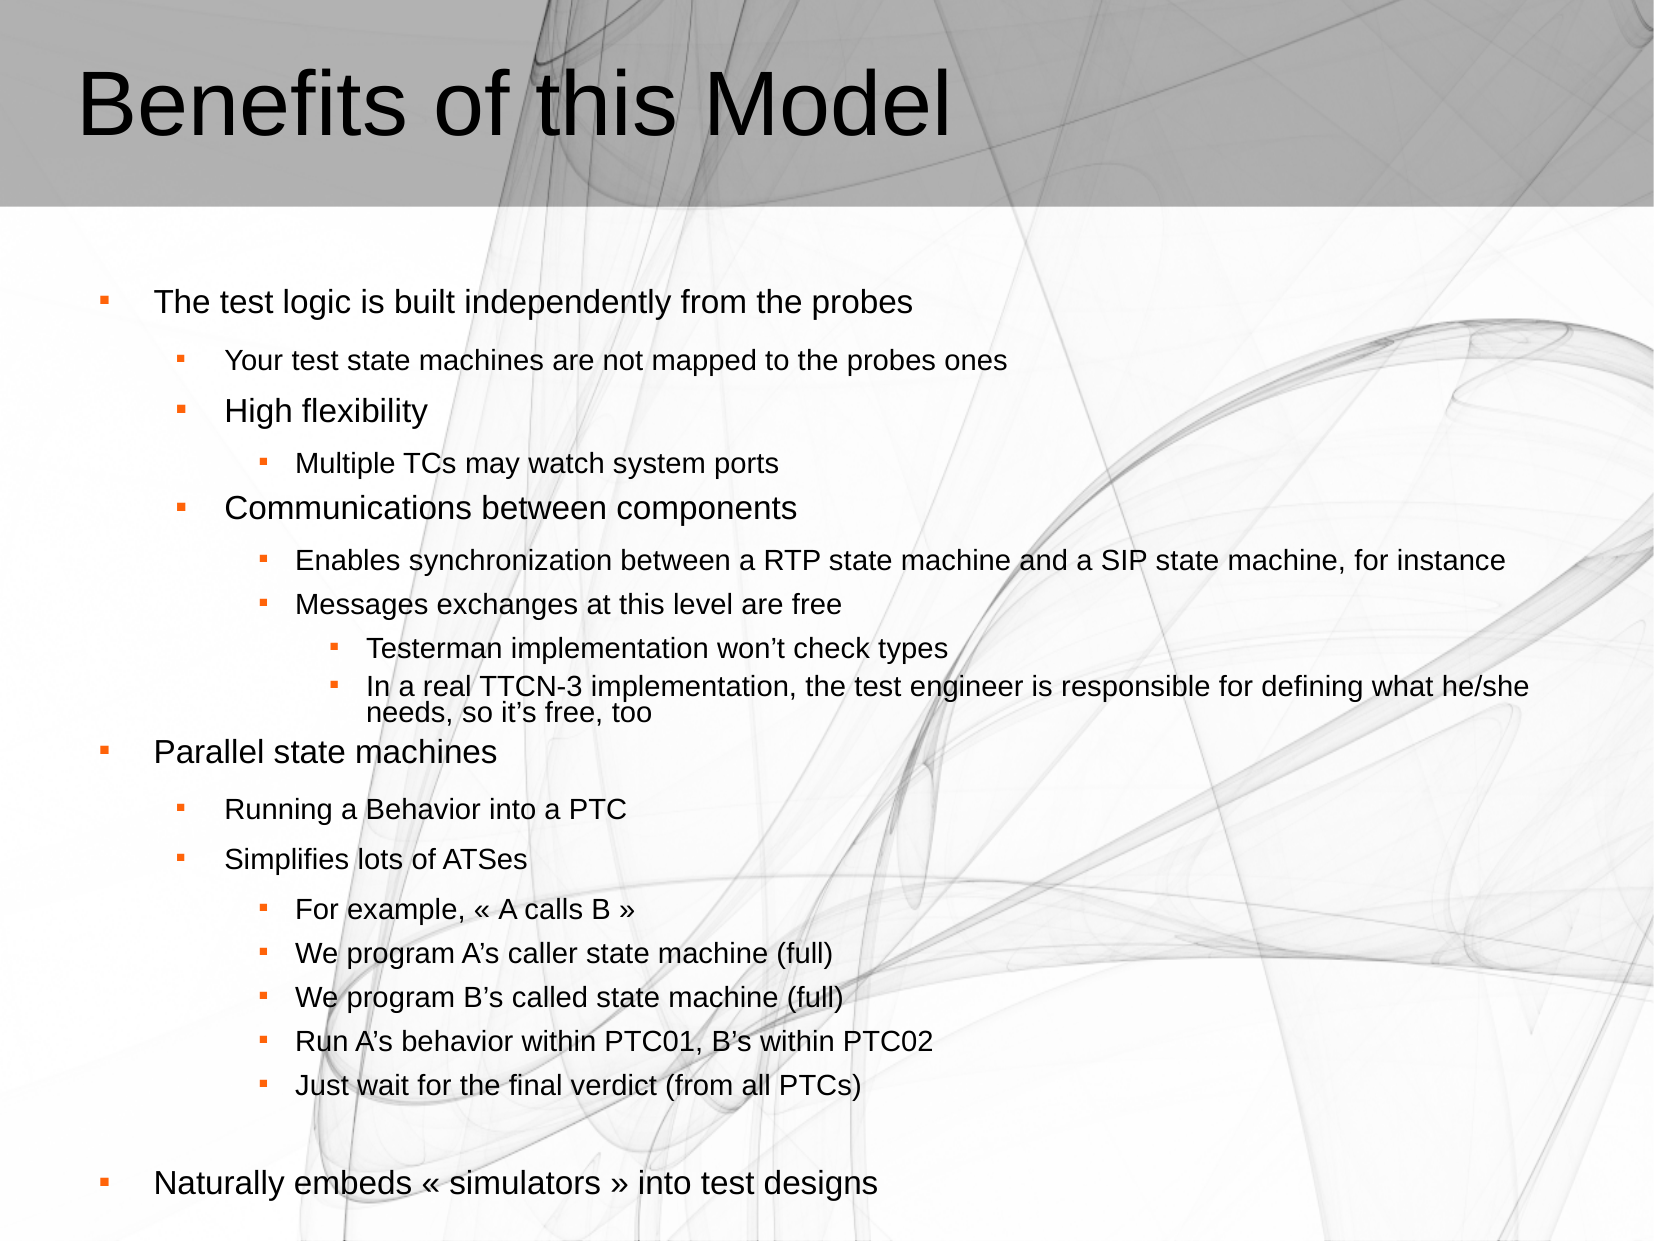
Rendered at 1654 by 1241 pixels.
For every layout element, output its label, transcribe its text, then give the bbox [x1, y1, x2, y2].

title Benefits of this Model [76, 7, 1565, 200]
list The test logic is built independently from the probes Your test state machines are not mapped to the probes ones High flexibility Multiple TCs may watch system ports Communications between components Enables synchronization between a RTP state machine and a SIP state machine, for instance Messages exchanges at this level are free Testerman implementation won’t check types In a real TTCN-3 implementation, the test engineer is responsible for defining what he/she needs, so it’s free, too Parallel state machines Running a Behavior into a PTC Simplifies lots of ATSes For example, « A calls B » We program A’s caller state machine (full) We program B’s called state machine (full) Run A’s behavior within PTC01, B’s within PTC02 Just wait for the final verdict (from all PTCs) Naturally embeds « simulators » into test designs [82, 290, 1571, 1241]
